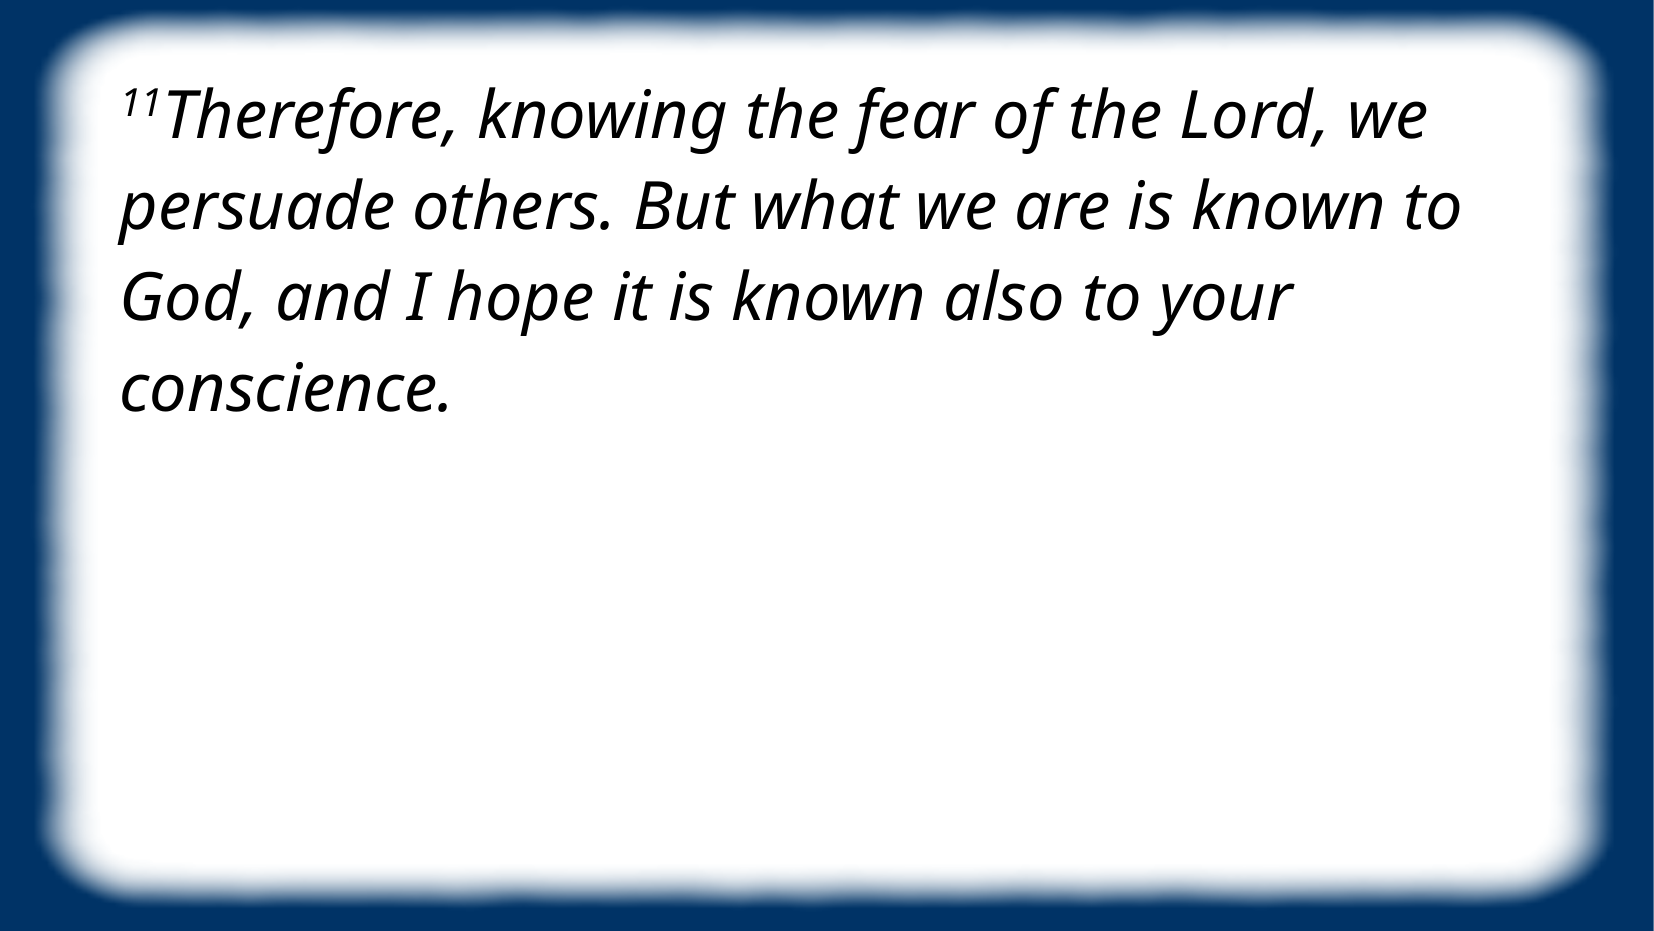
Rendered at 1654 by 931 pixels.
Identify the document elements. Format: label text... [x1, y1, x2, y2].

text_box 11Therefore, knowing the fear of the Lord, we persuade others. But what we are is known to God, and I hope it is known also to your conscience. [105, 60, 1531, 436]
picture [0, 0, 1654, 931]
